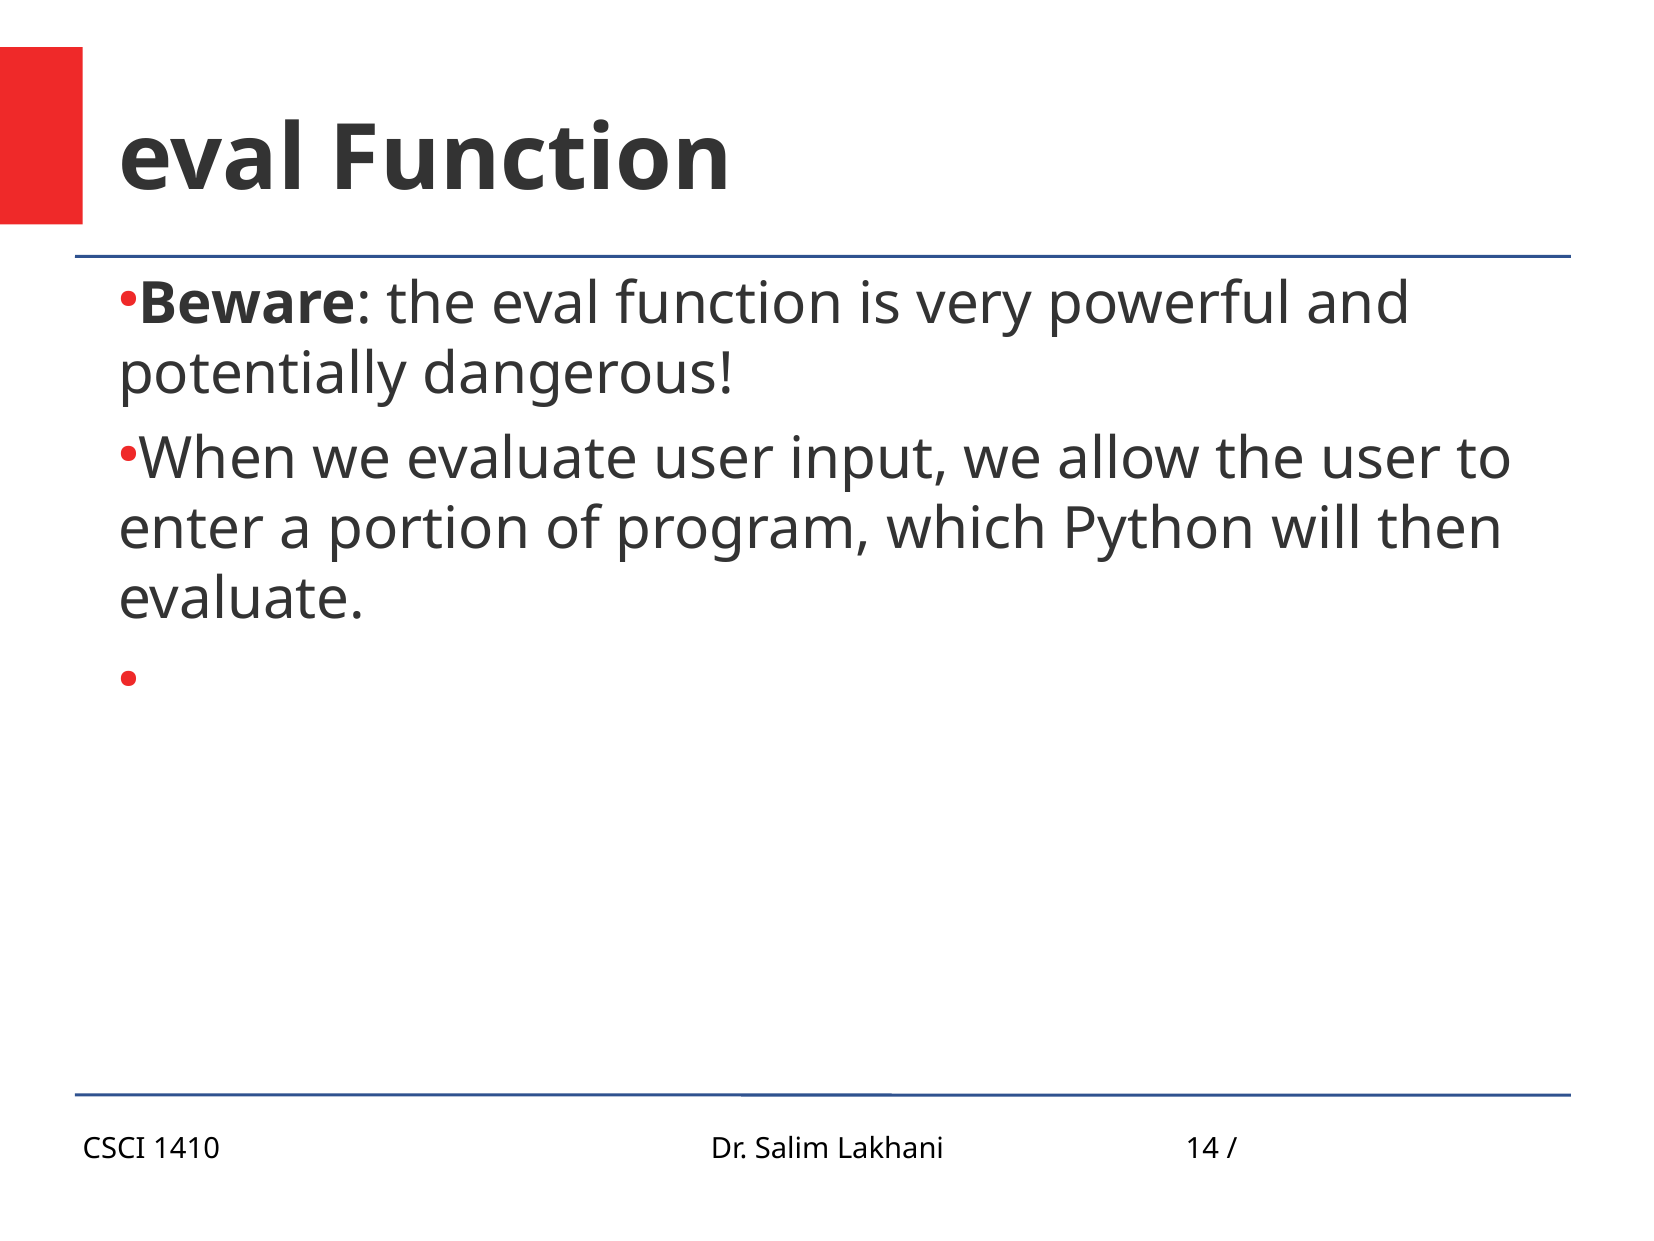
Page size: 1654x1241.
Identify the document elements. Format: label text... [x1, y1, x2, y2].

title eval Function [118, 49, 1571, 257]
list Beware: the eval function is very powerful and potentially dangerous! When we evaluate user input, we allow the user to enter a portion of program, which Python will then evaluate. [118, 265, 1536, 1081]
text_box Dr. Salim Lakhani [565, 1129, 1090, 1216]
text_box / [1185, 1129, 1571, 1216]
text_box CSCI 1410 [82, 1129, 468, 1216]
